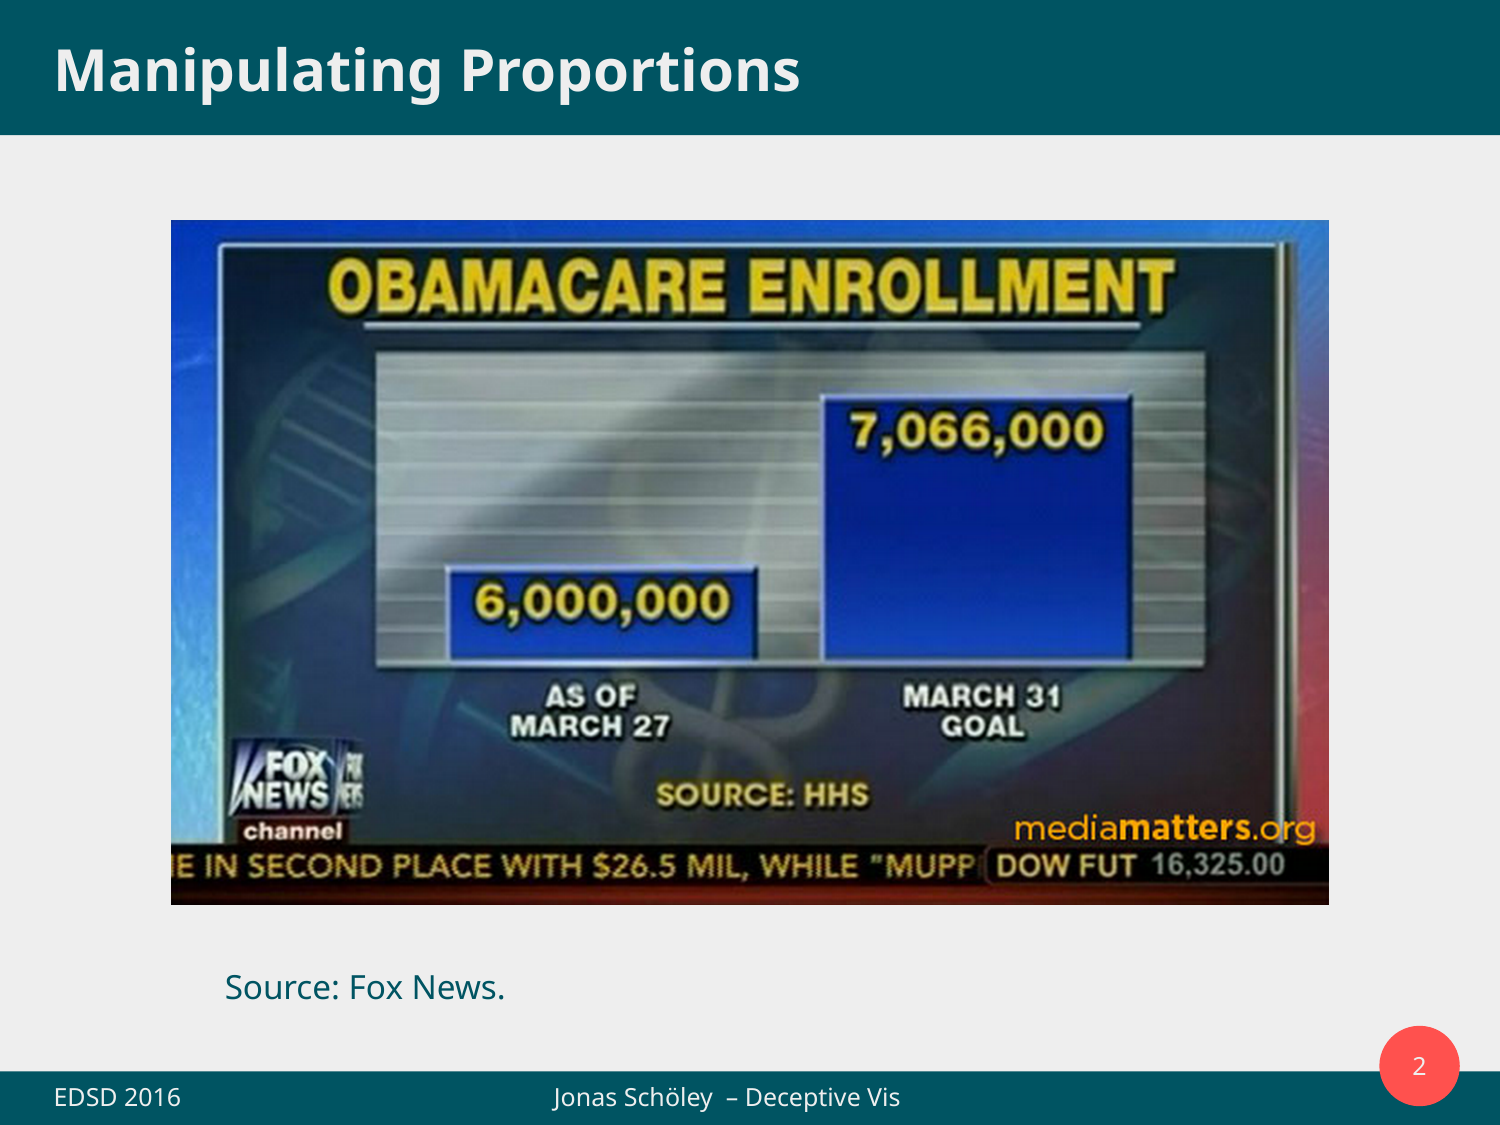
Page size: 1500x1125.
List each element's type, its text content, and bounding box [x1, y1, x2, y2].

text_box Source: Fox News. [210, 956, 481, 1016]
title Manipulating Proportions [53, 0, 1447, 141]
picture [171, 220, 1329, 905]
